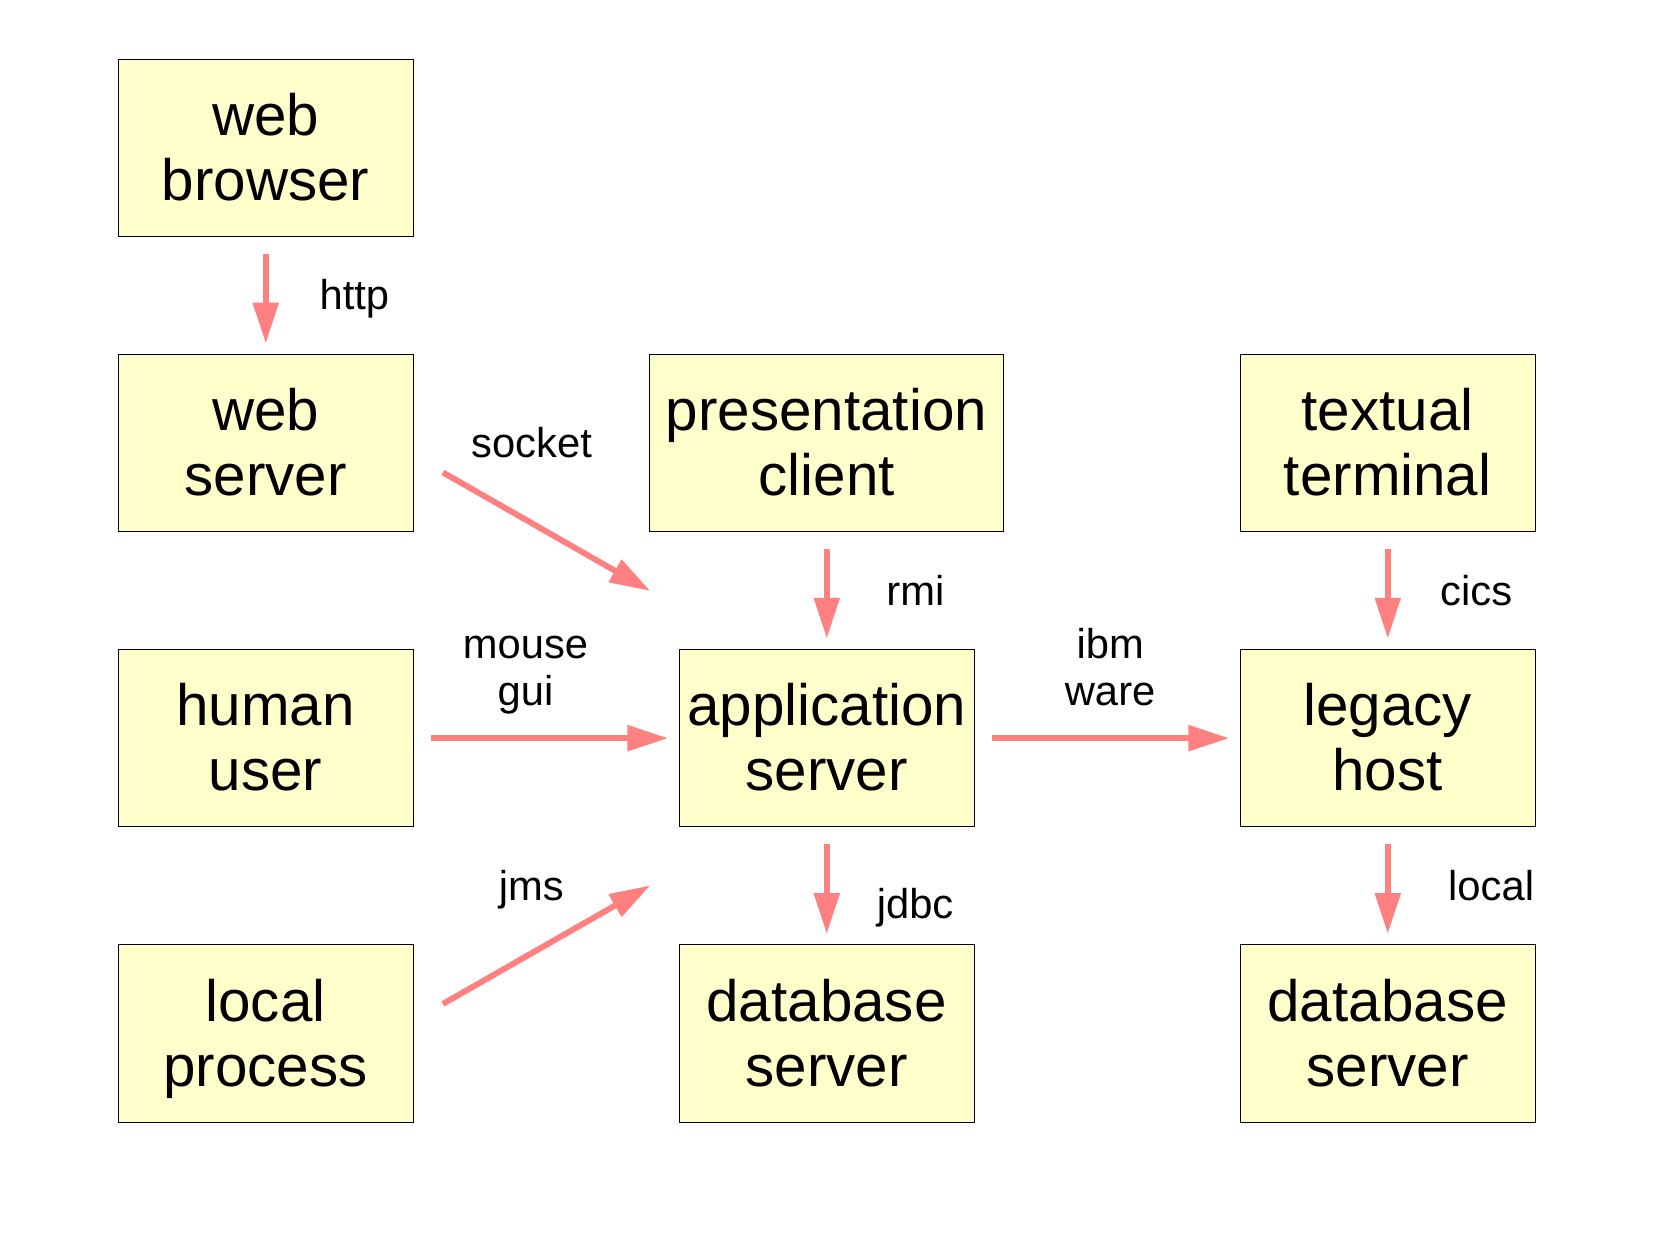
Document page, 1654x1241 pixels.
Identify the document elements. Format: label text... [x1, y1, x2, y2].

text_box database server [1240, 944, 1536, 1123]
text_box legacy host [1240, 649, 1536, 827]
text_box jms [442, 856, 621, 916]
text_box local [1417, 856, 1565, 916]
text_box cics [1417, 561, 1536, 621]
text_box textual terminal [1240, 354, 1536, 532]
text_box human user [118, 649, 414, 827]
text_box database server [679, 944, 975, 1123]
text_box application server [679, 649, 975, 827]
text_box ibm ware [1021, 608, 1199, 727]
text_box jdbc [856, 874, 975, 934]
text_box http [295, 265, 414, 325]
text_box socket [442, 413, 621, 473]
text_box presentation client [649, 354, 1004, 532]
text_box web server [118, 354, 414, 532]
text_box rmi [856, 561, 975, 621]
text_box local process [118, 944, 414, 1123]
text_box mouse gui [437, 608, 615, 727]
text_box web browser [118, 59, 414, 237]
